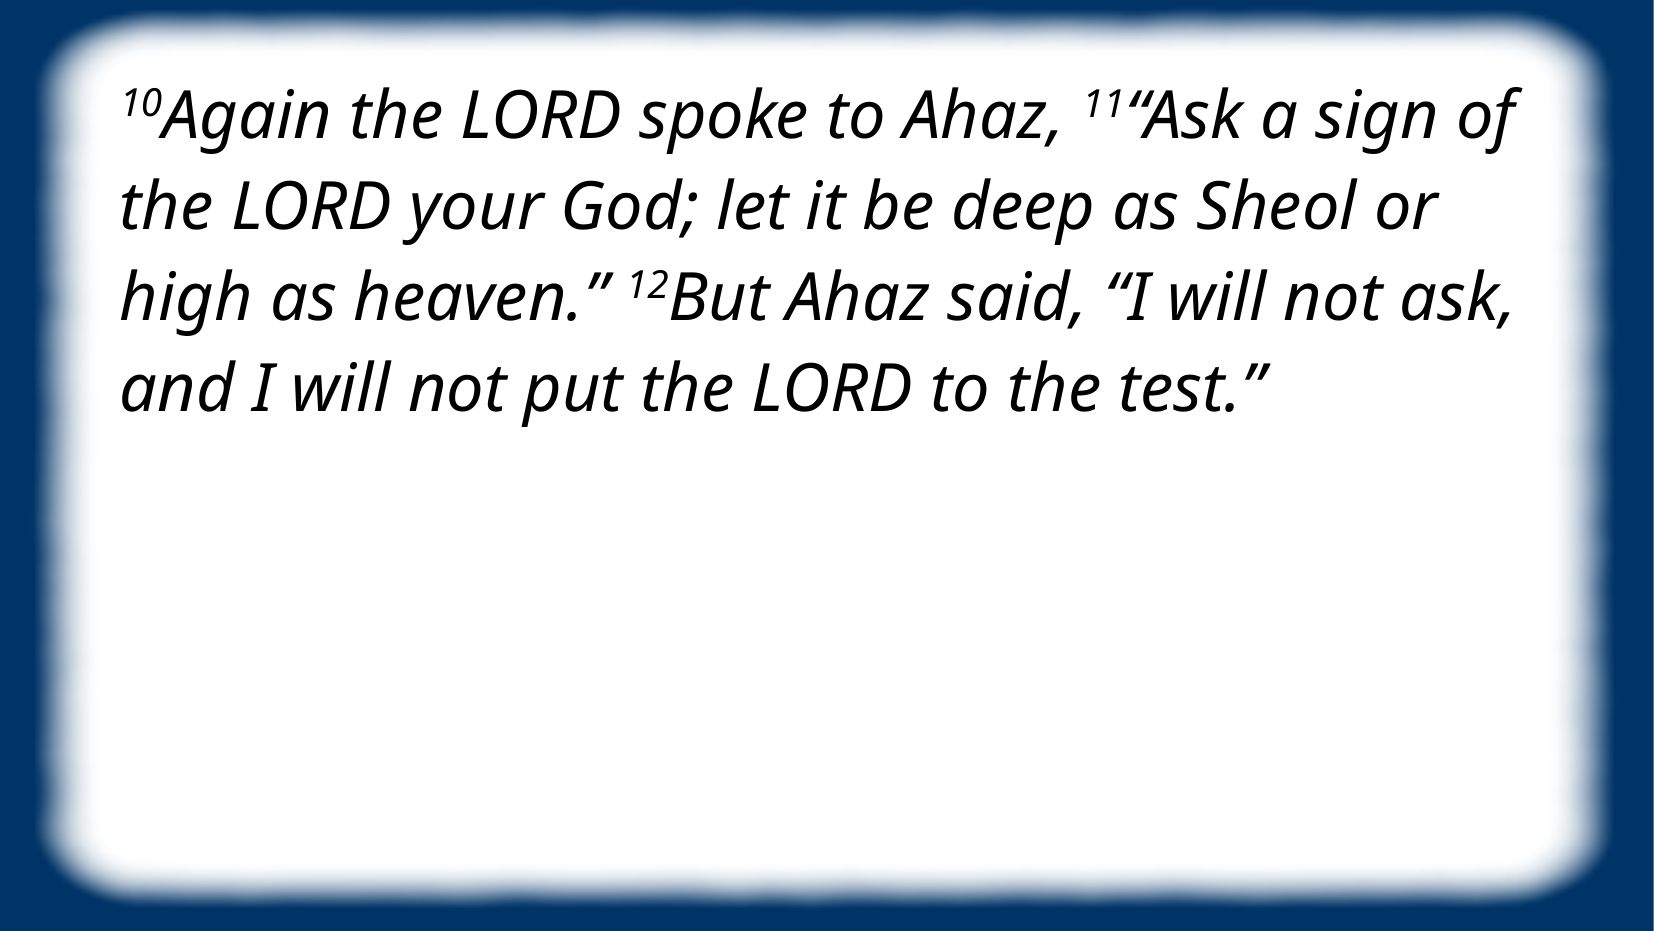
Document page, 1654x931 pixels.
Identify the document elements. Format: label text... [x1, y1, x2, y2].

picture [0, 0, 1654, 931]
text_box 10Again the LORD spoke to Ahaz, 11“Ask a sign of the LORD your God; let it be deep as Sheol or high as heaven.” 12But Ahaz said, “I will not ask, and I will not put the LORD to the test.” [105, 60, 1546, 430]
